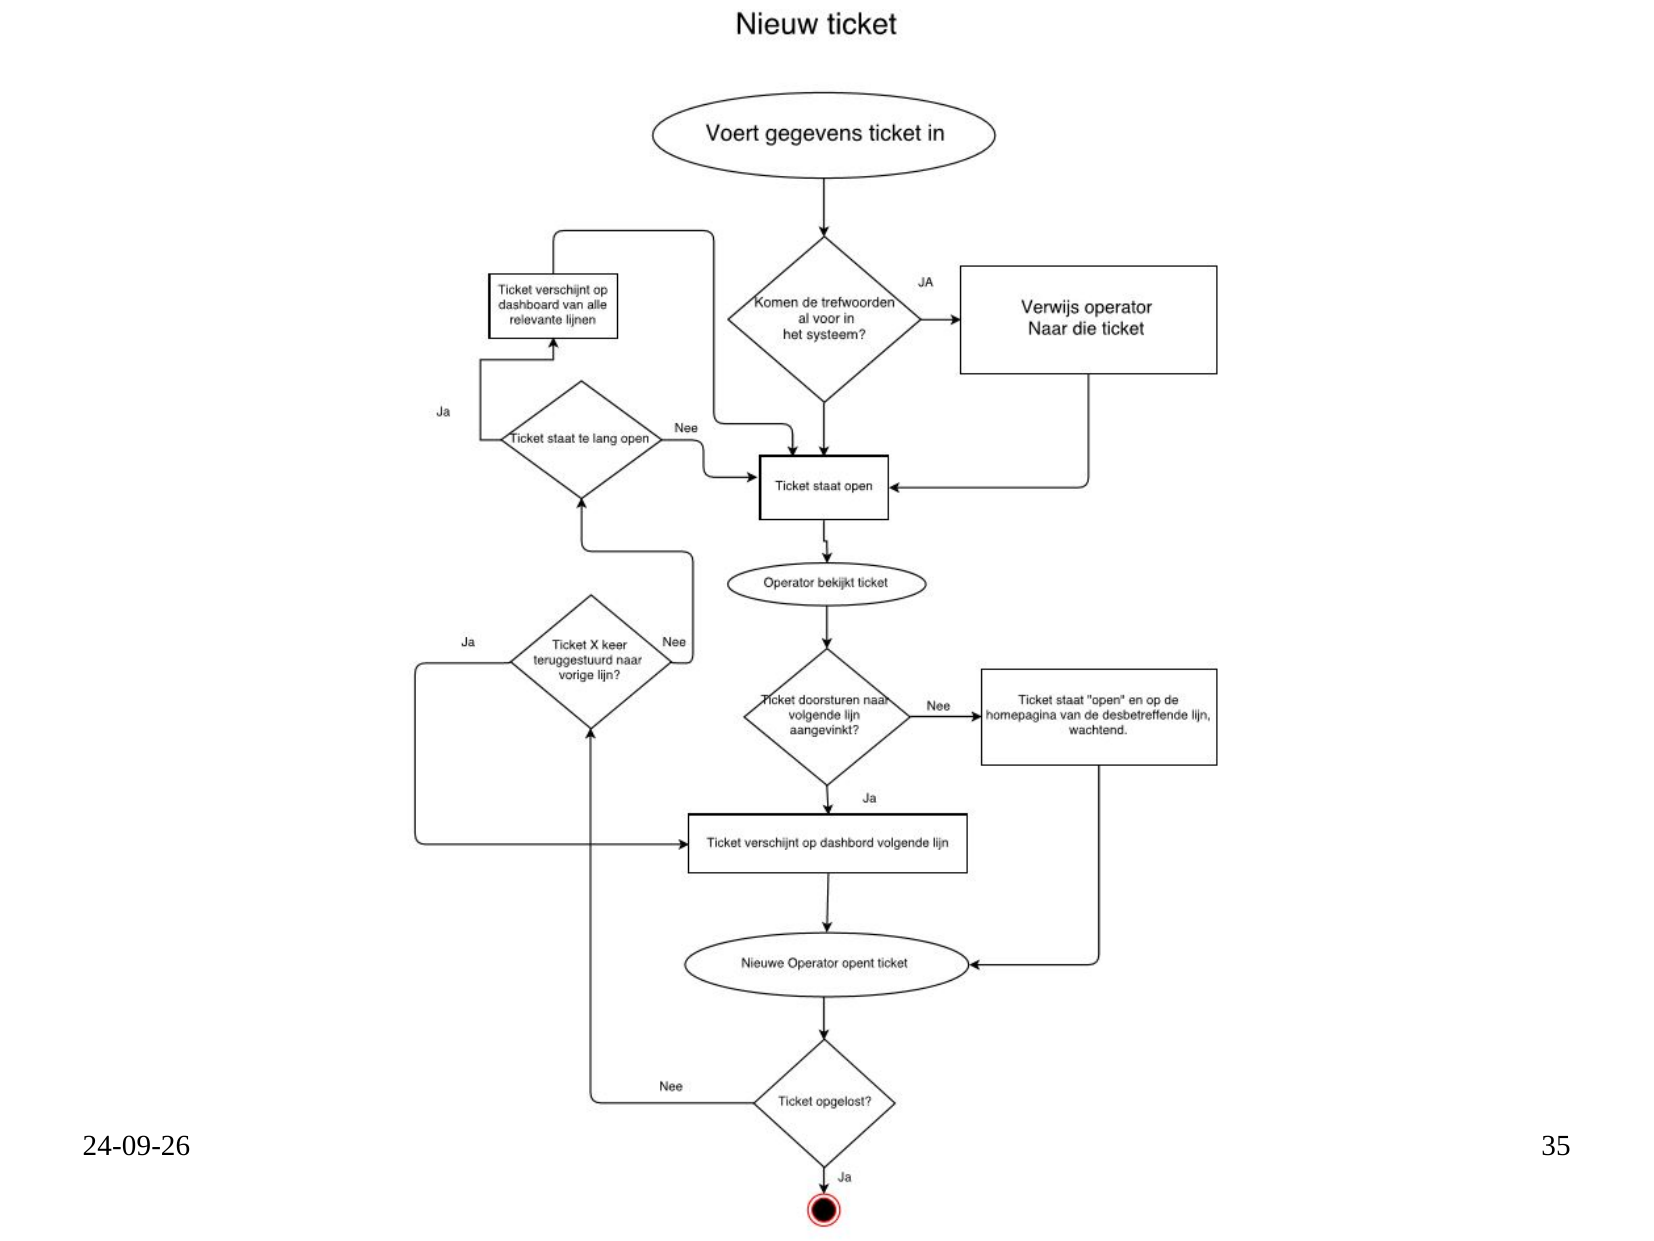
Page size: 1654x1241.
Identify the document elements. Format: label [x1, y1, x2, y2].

picture [387, 0, 1265, 1240]
